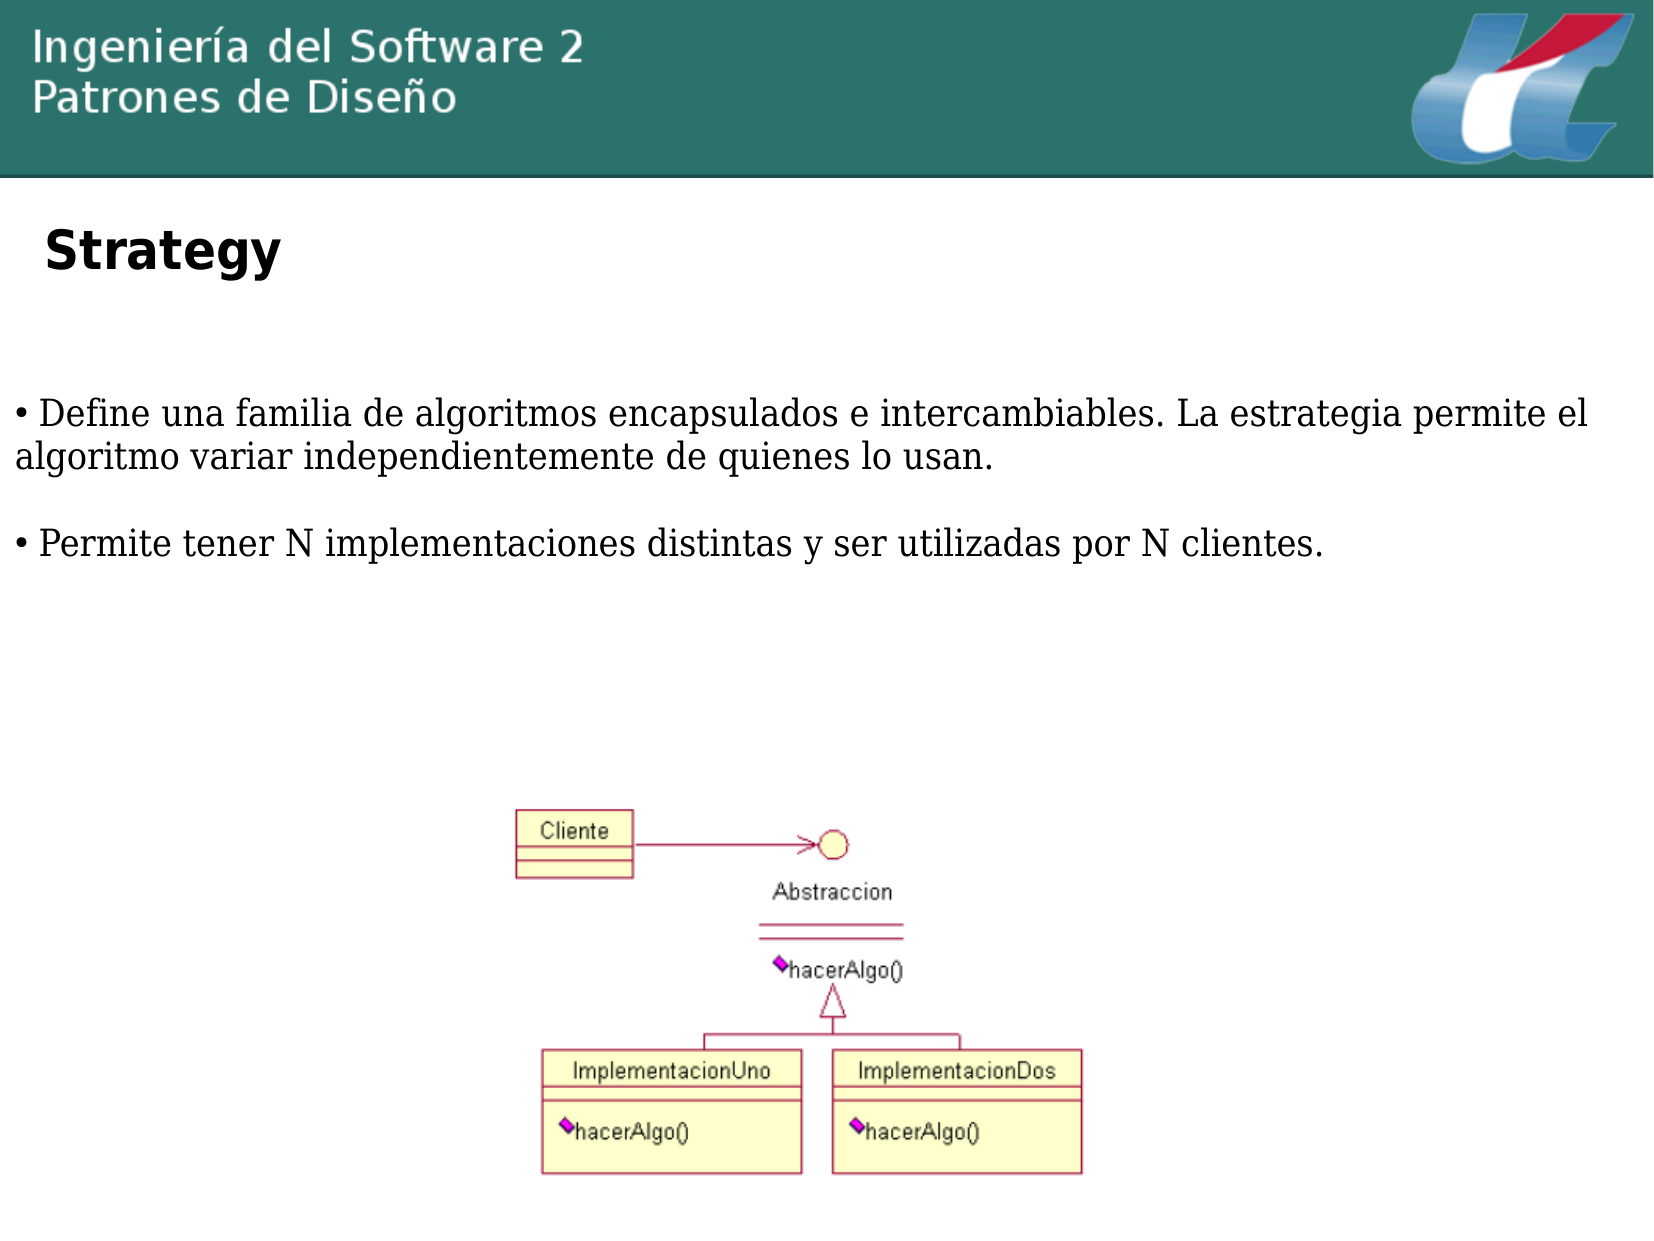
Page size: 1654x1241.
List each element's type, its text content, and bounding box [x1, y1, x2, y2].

text_box Define una familia de algoritmos encapsulados e intercambiables. La estrategia permite el algoritmo variar independientemente de quienes lo usan. Permite tener N implementaciones distintas y ser utilizadas por N clientes. [0, 384, 1654, 574]
text_box Strategy [29, 211, 1625, 290]
picture [472, 797, 1128, 1185]
picture [0, 0, 1654, 178]
